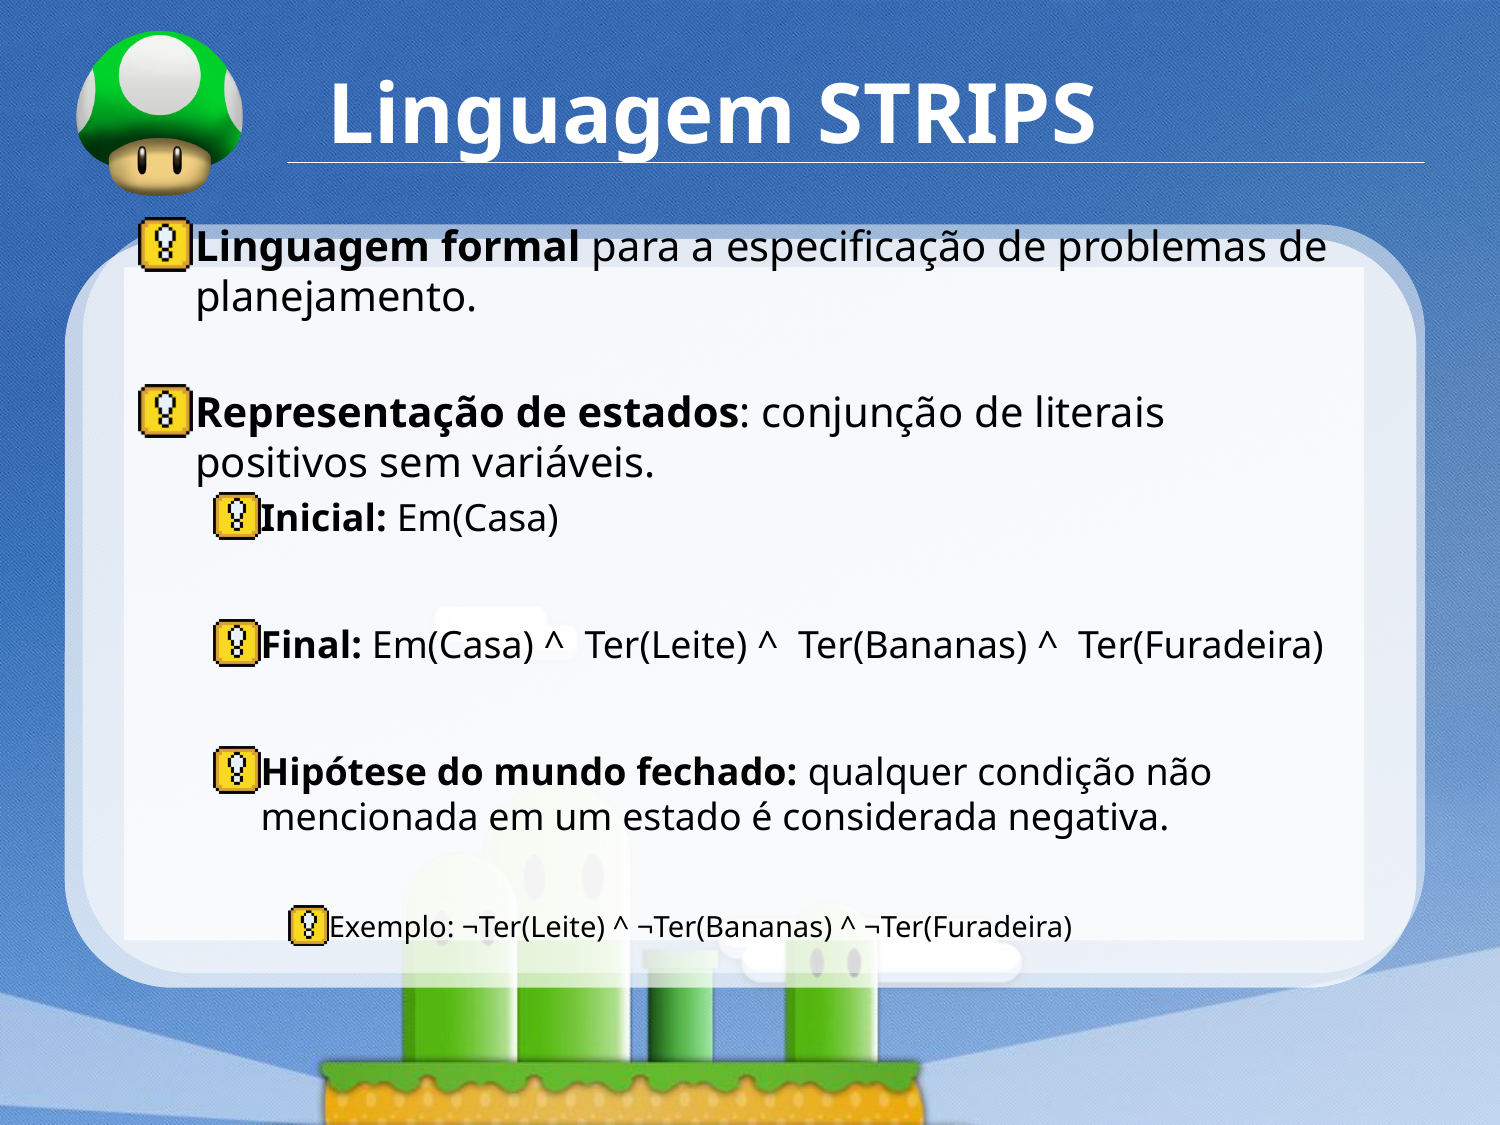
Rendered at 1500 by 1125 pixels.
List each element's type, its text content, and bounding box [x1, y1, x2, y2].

title Linguagem STRIPS [312, 37, 1425, 183]
picture [0, 0, 1500, 1125]
list Linguagem formal para a especificação de problemas de planejamento. Representação de estados: conjunção de literais positivos sem variáveis. Inicial: Em(Casa) Final: Em(Casa) ^ Ter(Leite) ^ Ter(Bananas) ^ Ter(Furadeira) Hipótese do mundo fechado: qualquer condição não mencionada em um estado é considerada negativa. Exemplo: ¬Ter(Leite) ^ ¬Ter(Bananas) ^ ¬Ter(Furadeira) [123, 267, 1365, 941]
